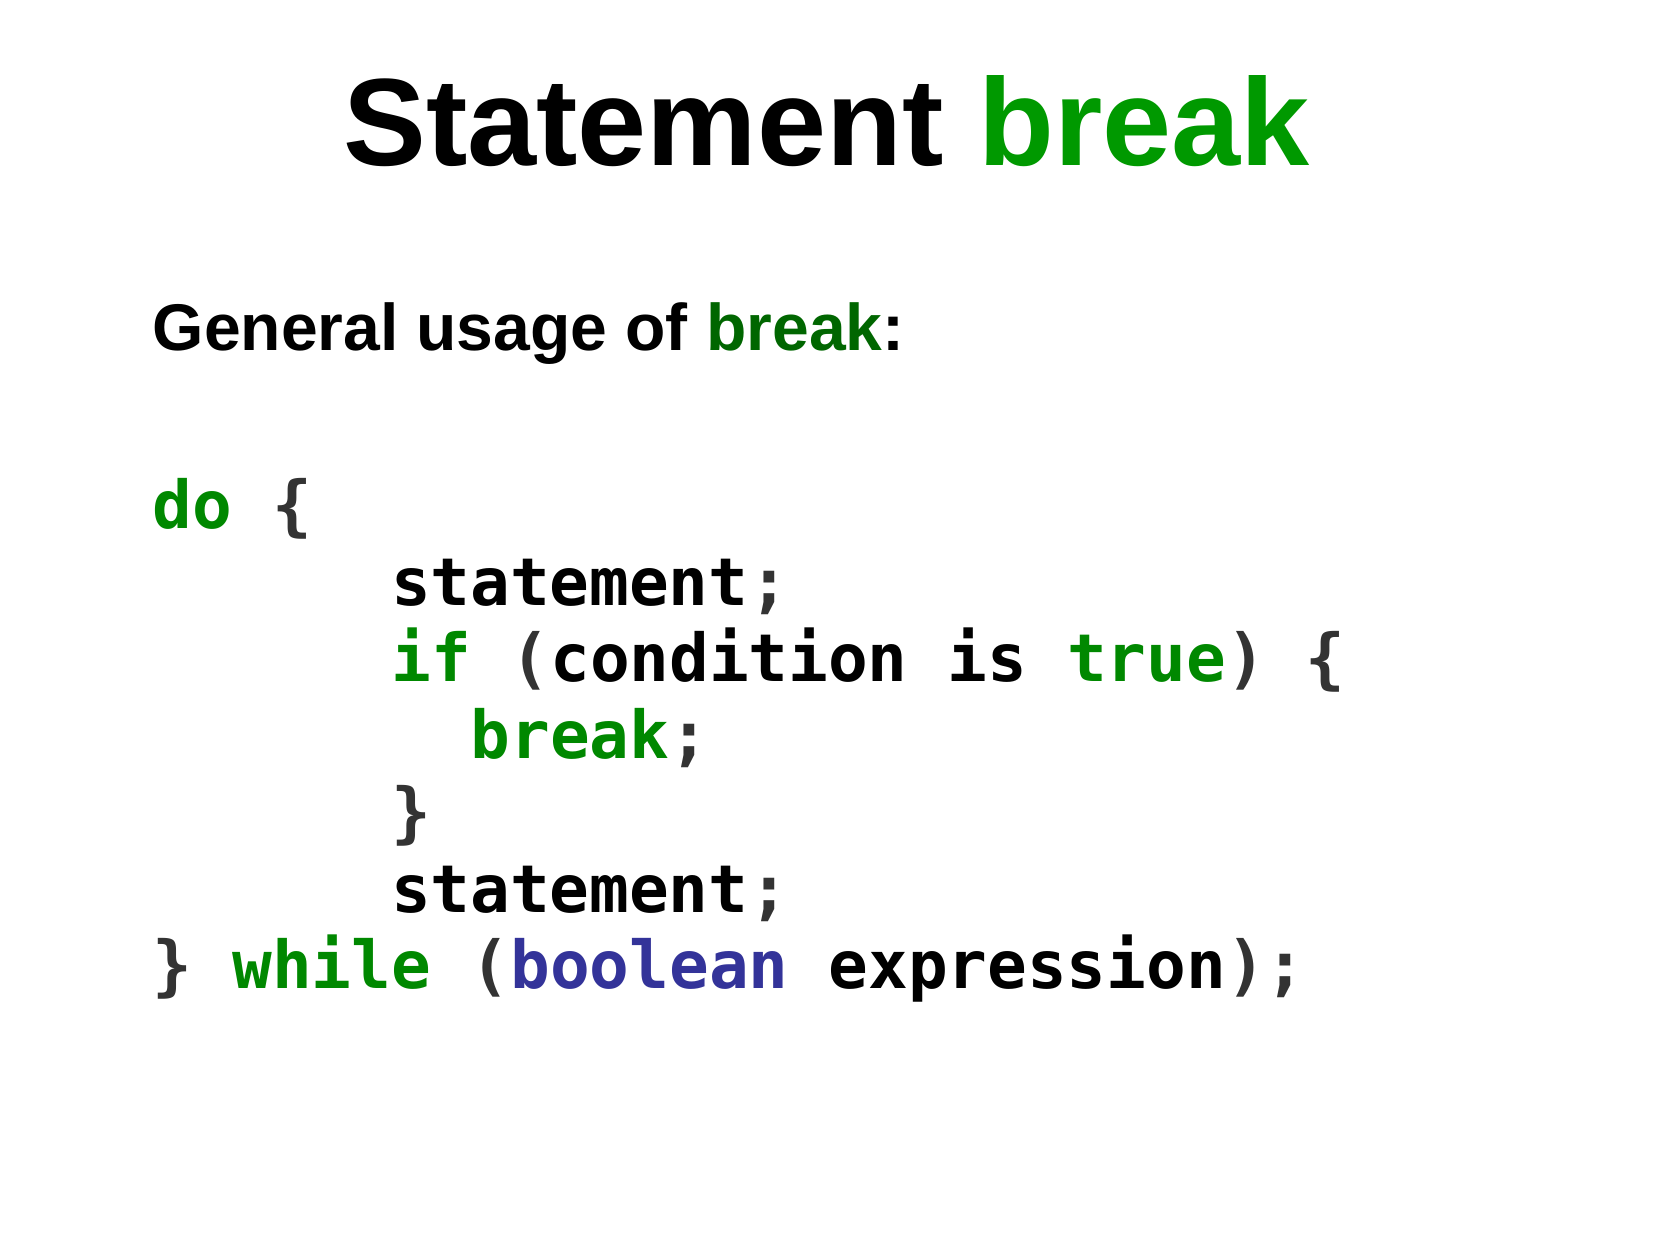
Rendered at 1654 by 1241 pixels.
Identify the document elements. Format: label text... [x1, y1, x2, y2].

title Statement break [82, 49, 1571, 196]
list General usage of break: do { statement; if (condition is true) { break; } statement; } while (boolean expression); [82, 290, 1538, 1010]
